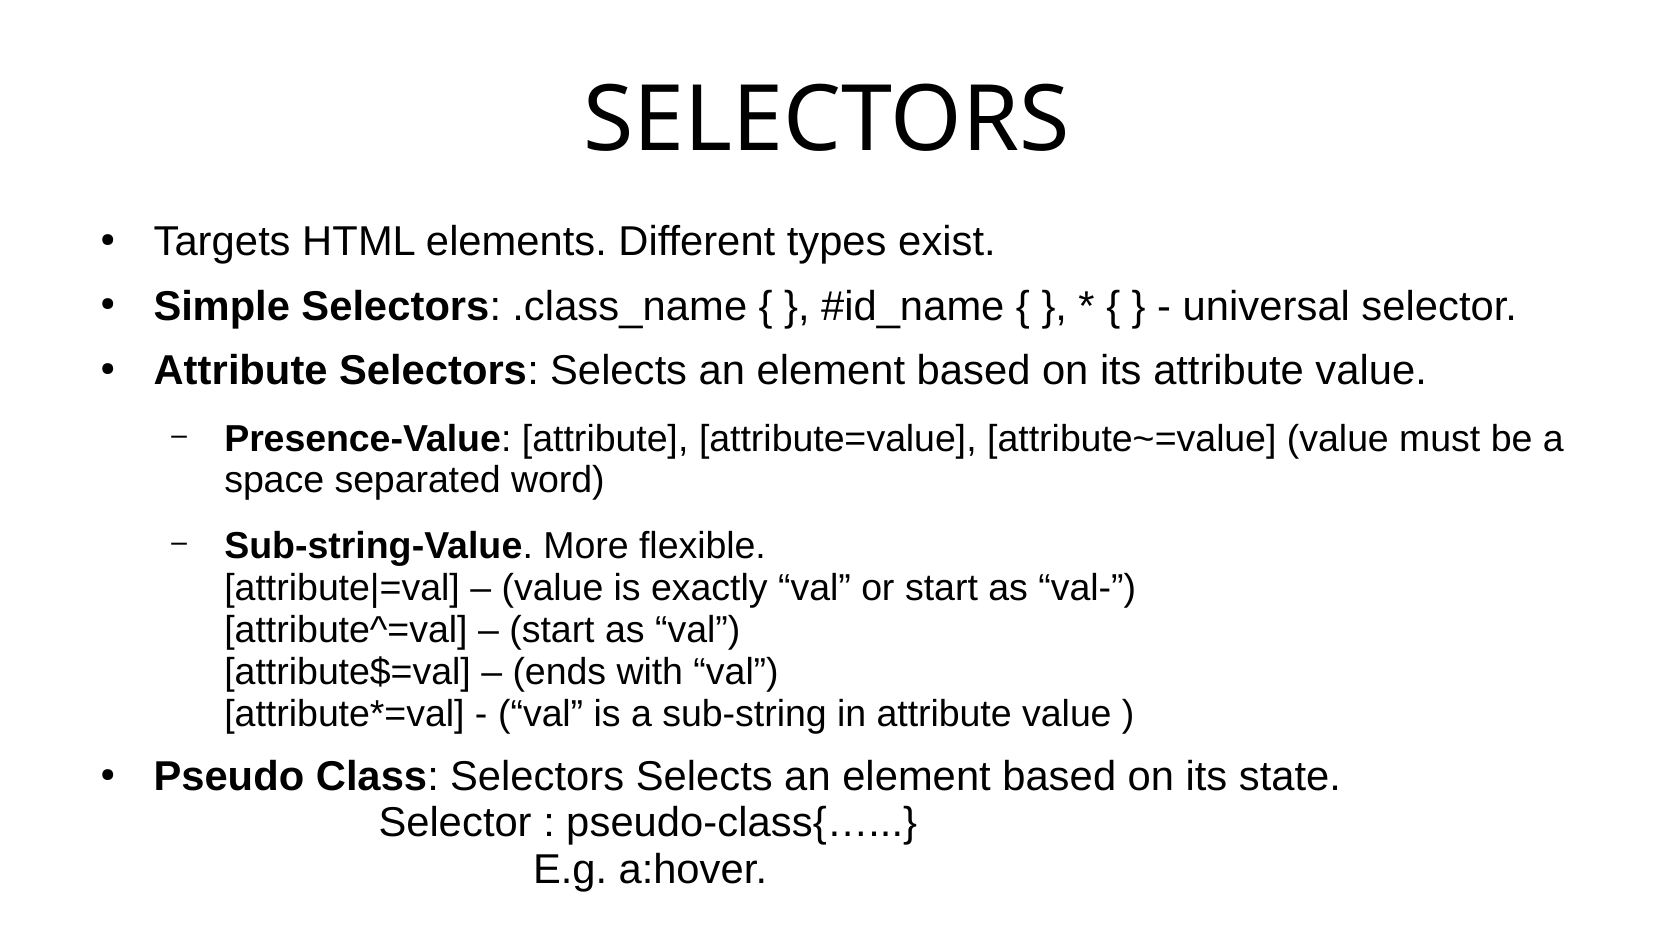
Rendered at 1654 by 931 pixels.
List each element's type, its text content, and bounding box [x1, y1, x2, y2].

list Targets HTML elements. Different types exist. Simple Selectors: .class_name { }, #id_name { }, * { } - universal selector. Attribute Selectors: Selects an element based on its attribute value. Presence-Value: [attribute], [attribute=value], [attribute~=value] (value must be a space separated word) Sub-string-Value. More flexible. [attribute|=val] – (value is exactly “val” or start as “val-”) [attribute^=val] – (start as “val”) [attribute$=val] – (ends with “val”) [attribute*=val] - (“val” is a sub-string in attribute value ) Pseudo Class: Selectors Selects an element based on its state. Selector : pseudo-class{…...} E.g. a:hover. [82, 217, 1571, 901]
title SELECTORS [82, 37, 1571, 193]
